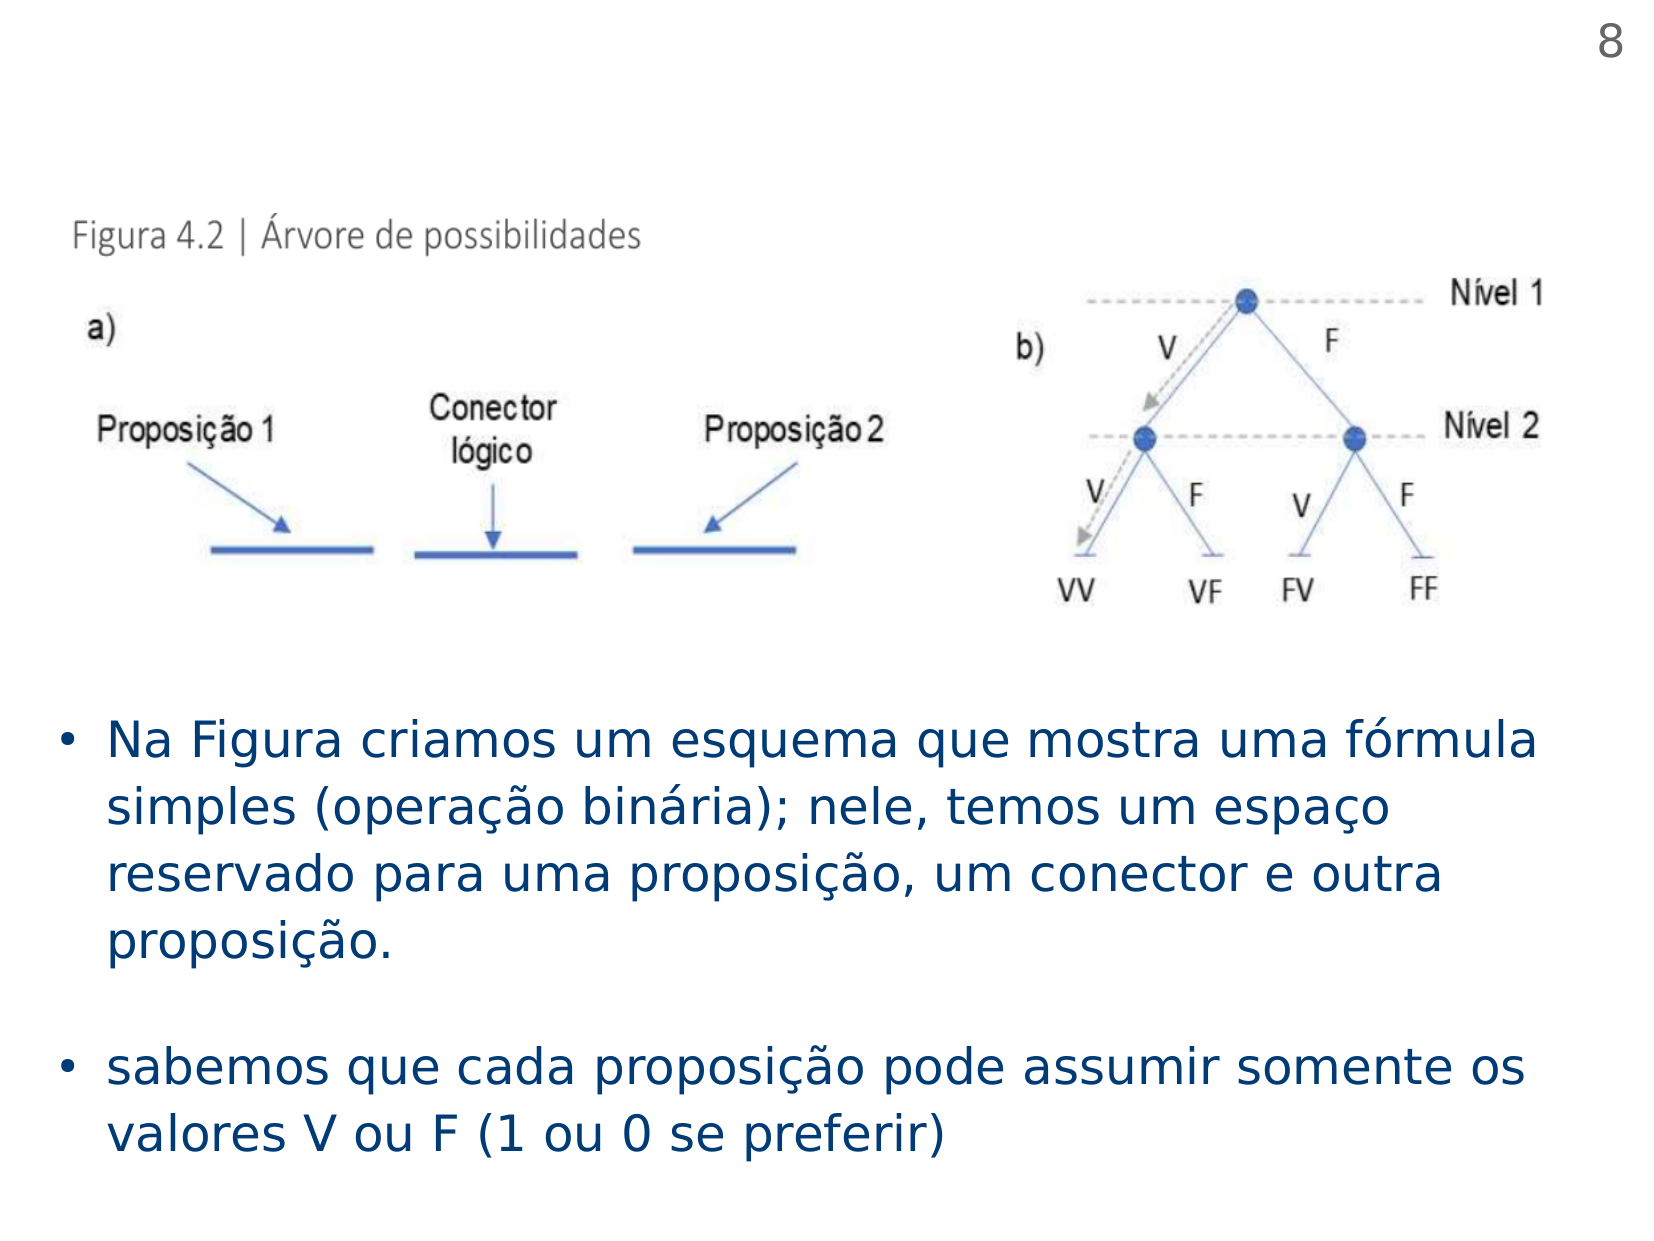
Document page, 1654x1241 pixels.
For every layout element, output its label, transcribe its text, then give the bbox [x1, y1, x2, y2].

picture [70, 213, 1554, 615]
list Na Figura criamos um esquema que mostra uma fórmula simples (operação binária); nele, temos um espaço reservado para uma proposição, um conector e outra proposição. sabemos que cada proposição pode assumir somente os valores V ou F (1 ou 0 se preferir) [59, 702, 1595, 1223]
